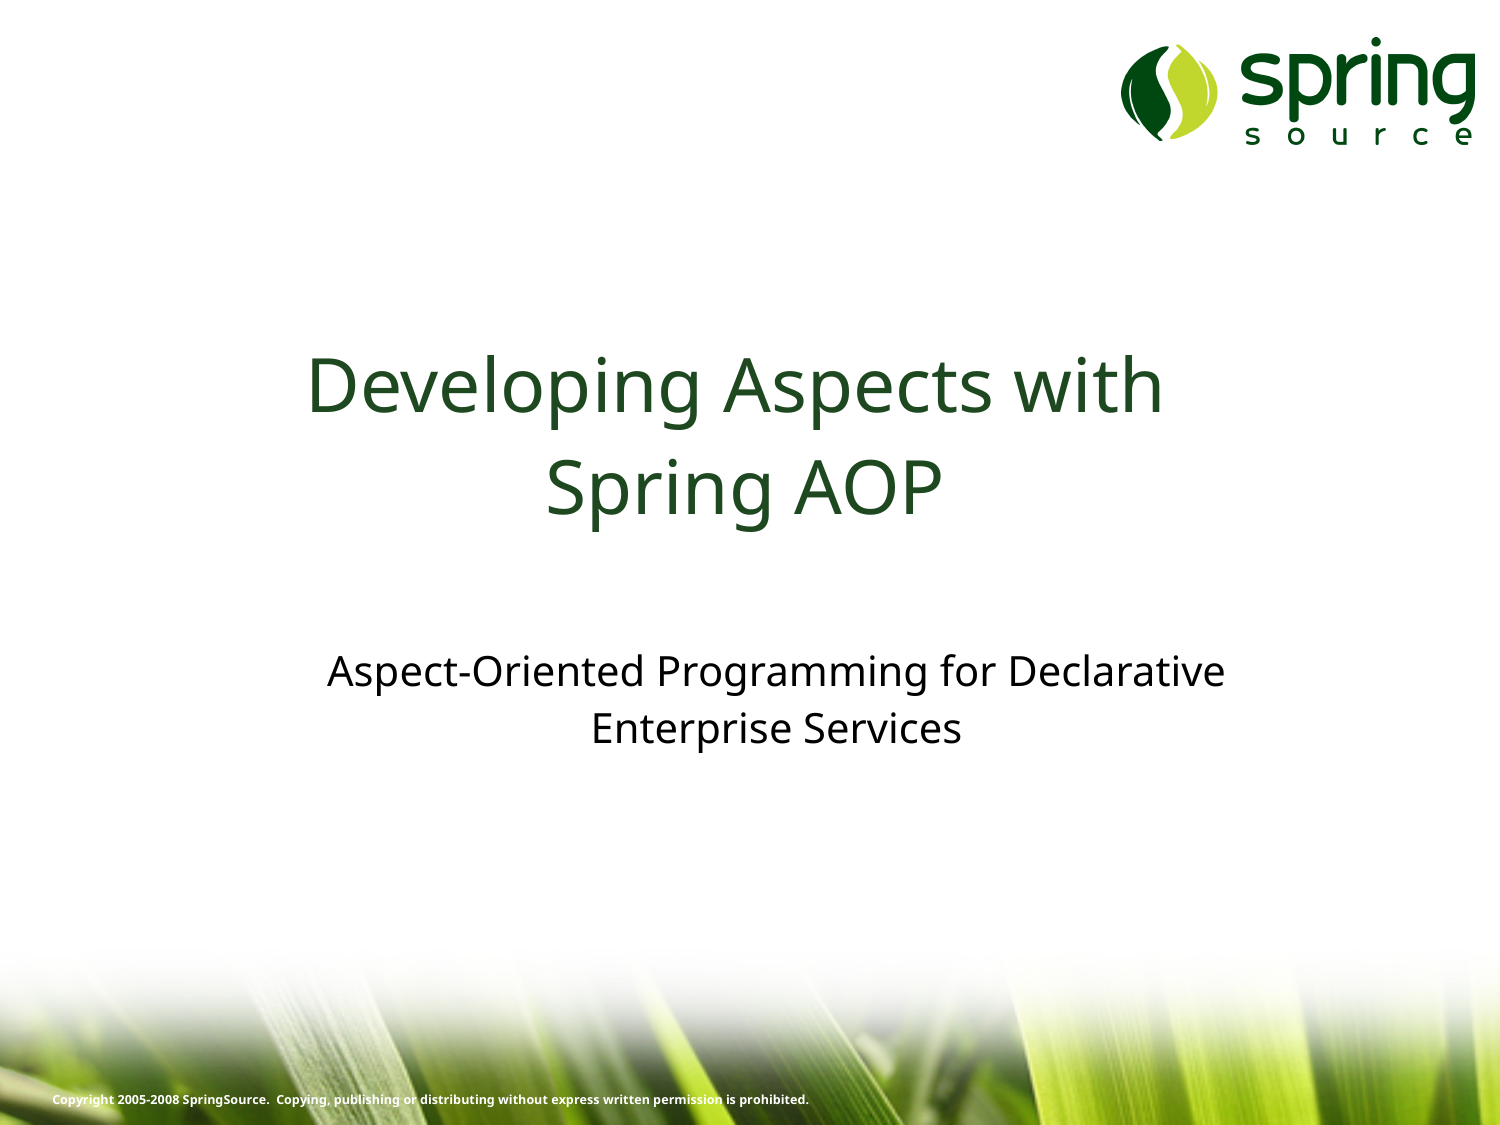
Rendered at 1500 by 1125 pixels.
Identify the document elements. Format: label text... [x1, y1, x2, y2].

picture [1121, 37, 1475, 145]
picture [0, 944, 1500, 1125]
title Developing Aspects with Spring AOP [107, 335, 1383, 534]
subtitle Aspect-Oriented Programming for Declarative Enterprise Services [214, 499, 1265, 788]
